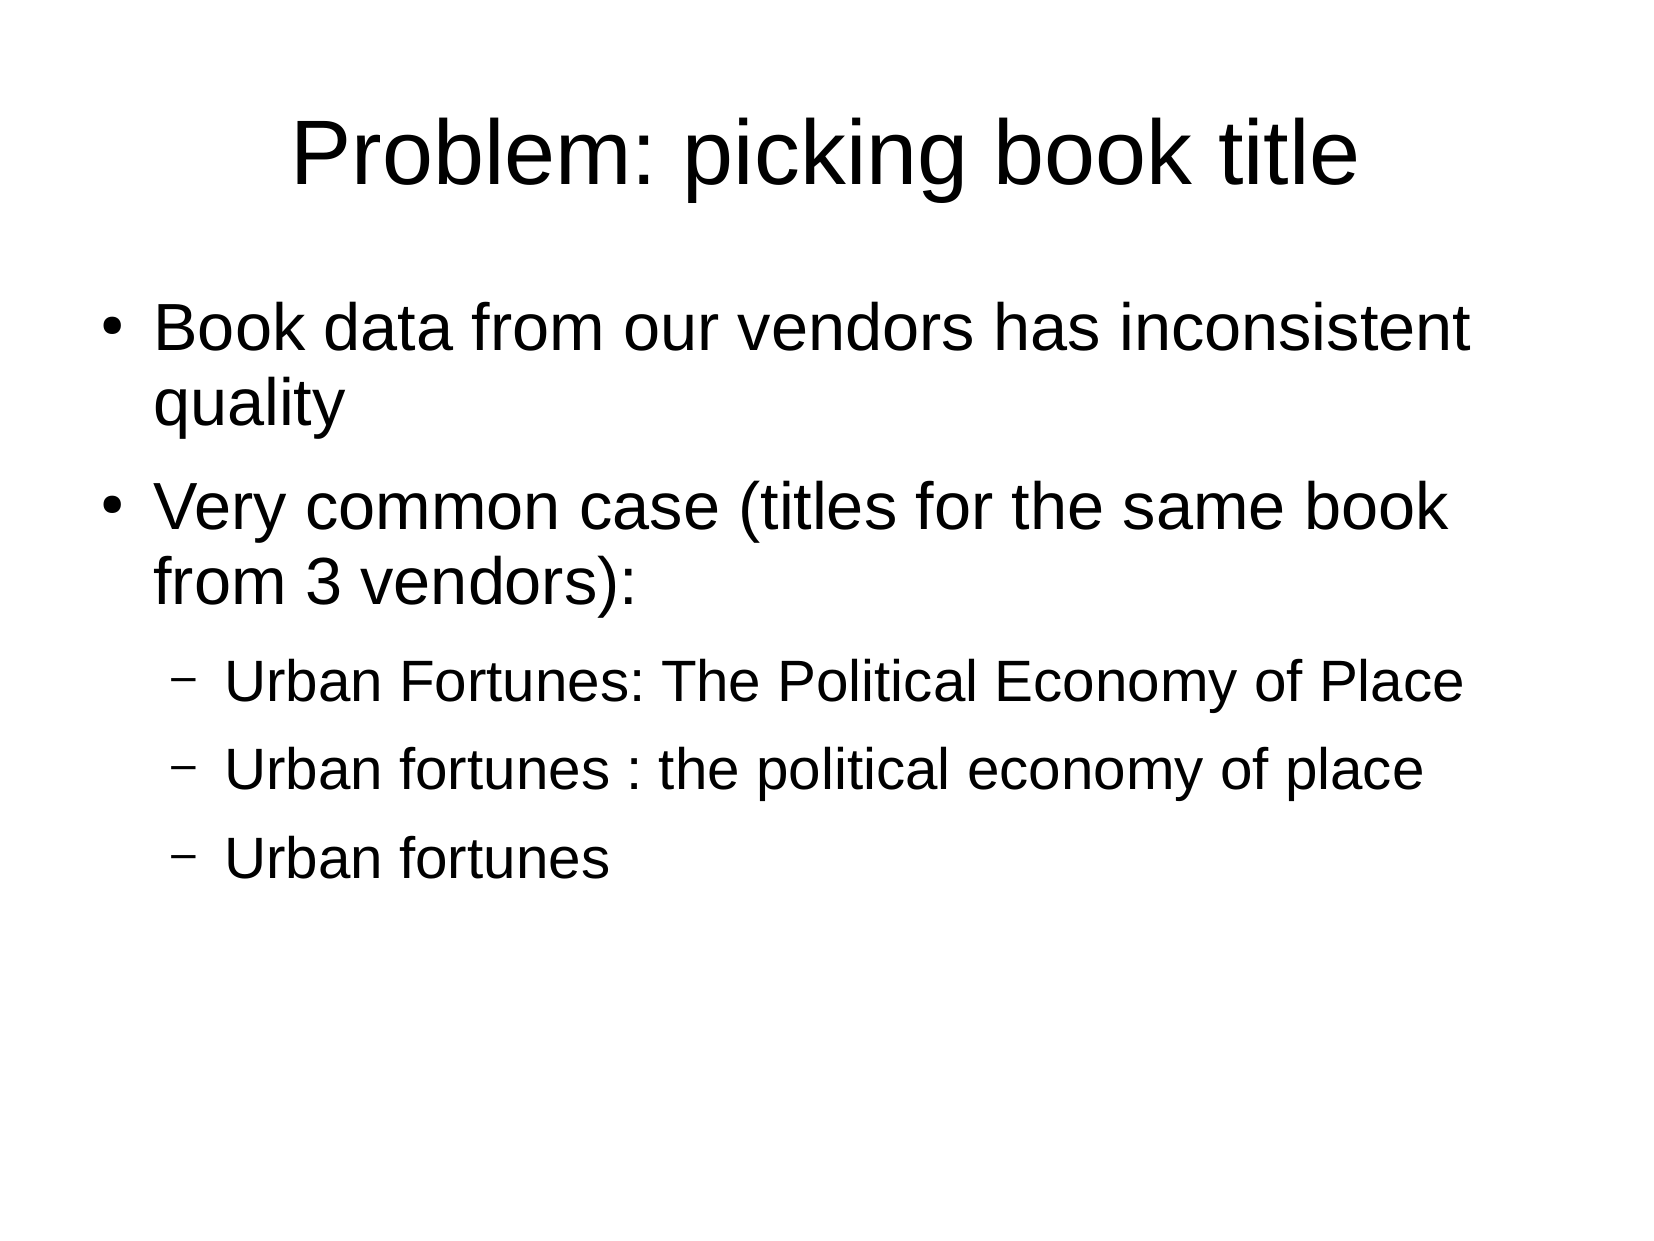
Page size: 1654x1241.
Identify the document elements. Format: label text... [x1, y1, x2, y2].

title Problem: picking book title [82, 49, 1571, 257]
list Book data from our vendors has inconsistent quality Very common case (titles for the same book from 3 vendors): Urban Fortunes: The Political Economy of Place Urban fortunes : the political economy of place Urban fortunes [82, 290, 1538, 1010]
